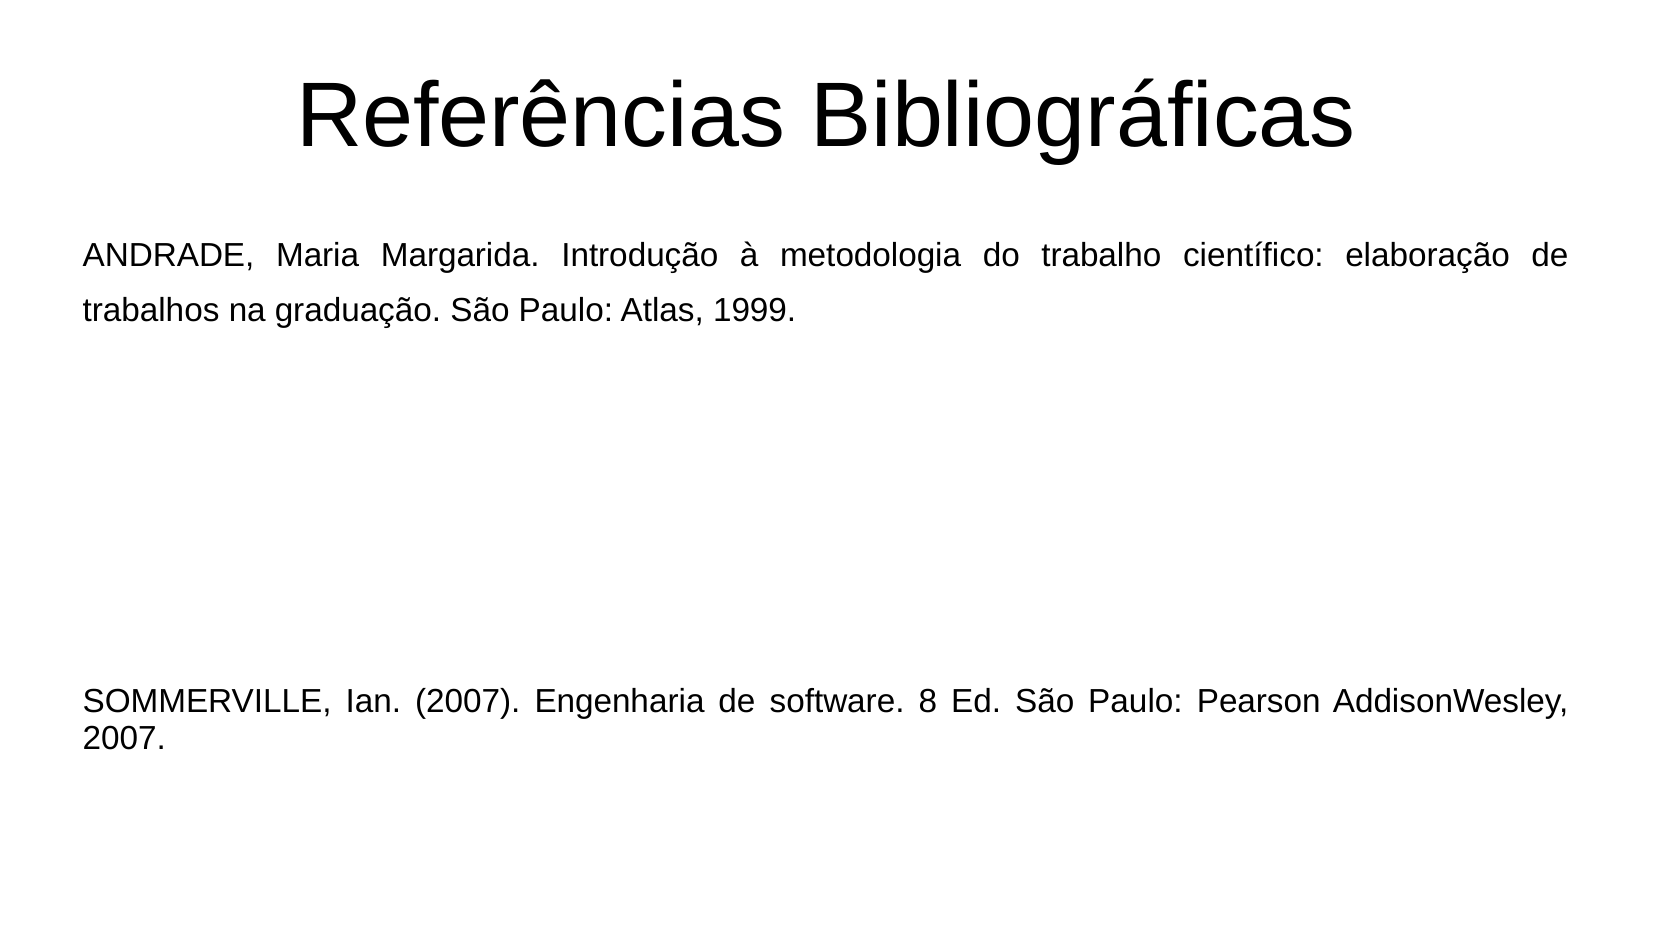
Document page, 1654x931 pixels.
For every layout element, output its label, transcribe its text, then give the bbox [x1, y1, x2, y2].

title Referências Bibliográficas [82, 37, 1571, 193]
list ANDRADE, Maria Margarida. Introdução à metodologia do trabalho científico: elaboração de trabalhos na graduação. São Paulo: Atlas, 1999. SOMMERVILLE, Ian. (2007). Engenharia de software. 8 Ed. São Paulo: Pearson AddisonWesley, 2007. [82, 217, 1571, 758]
